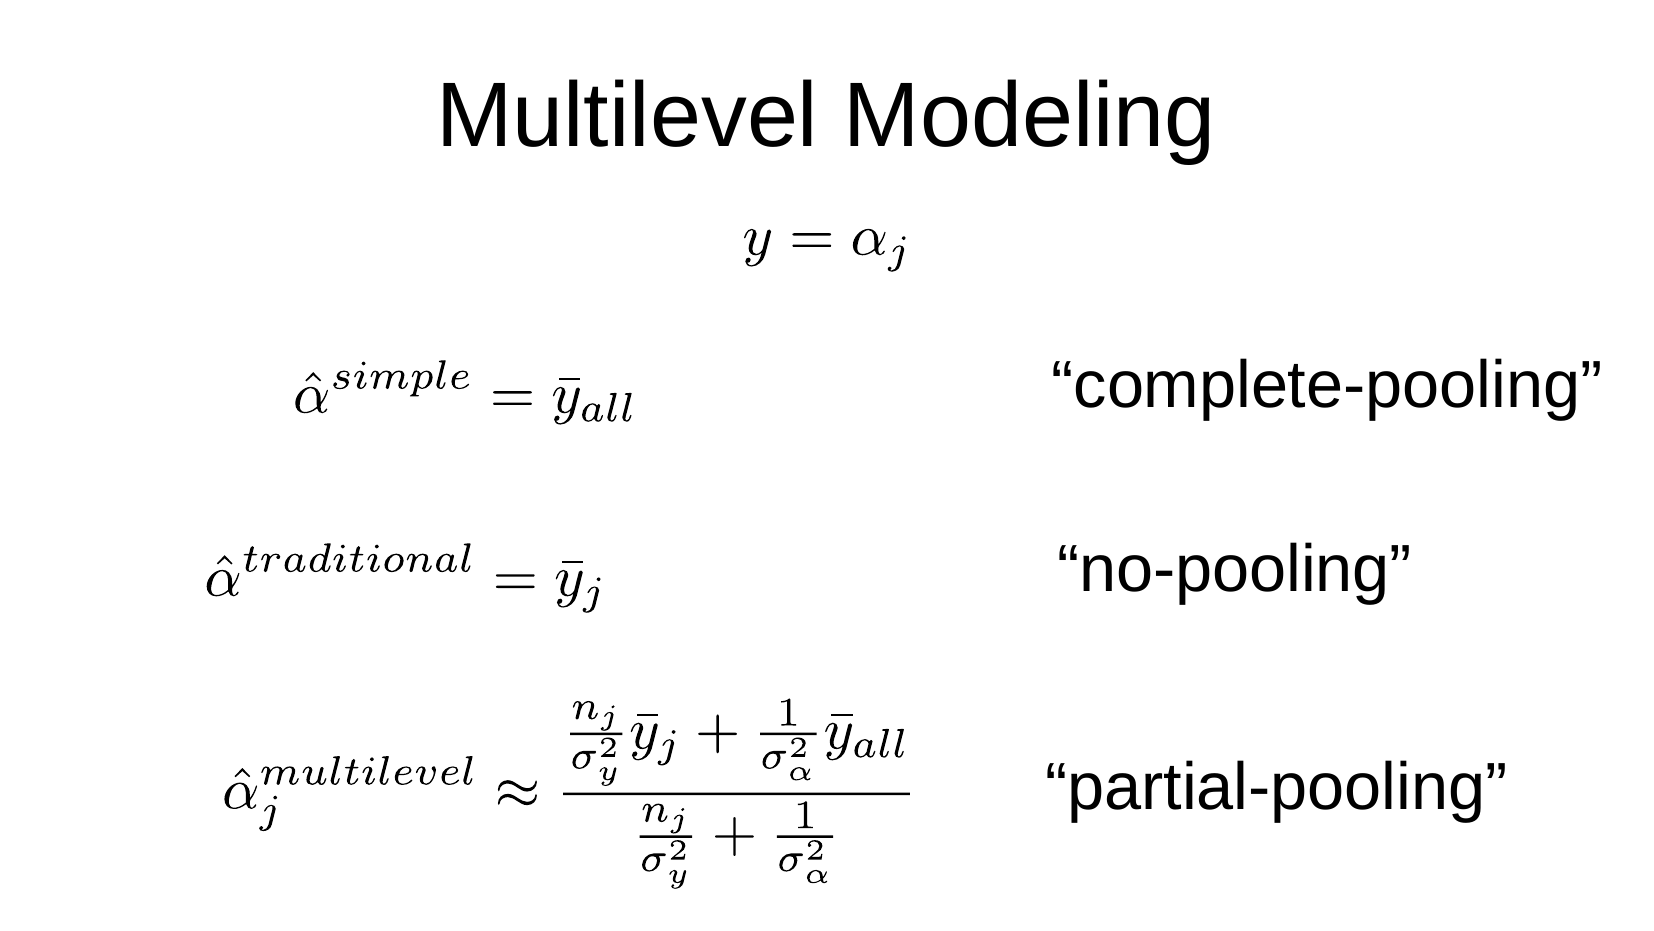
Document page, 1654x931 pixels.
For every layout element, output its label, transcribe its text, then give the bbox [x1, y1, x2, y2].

list “complete-pooling” [980, 347, 1642, 449]
list “no-pooling” [986, 531, 1465, 638]
text_box [206, 543, 601, 613]
text_box [744, 228, 906, 272]
list “partial-pooling” [974, 749, 1636, 851]
title Multilevel Modeling [82, 37, 1571, 193]
text_box [295, 360, 632, 425]
text_box [224, 698, 910, 889]
